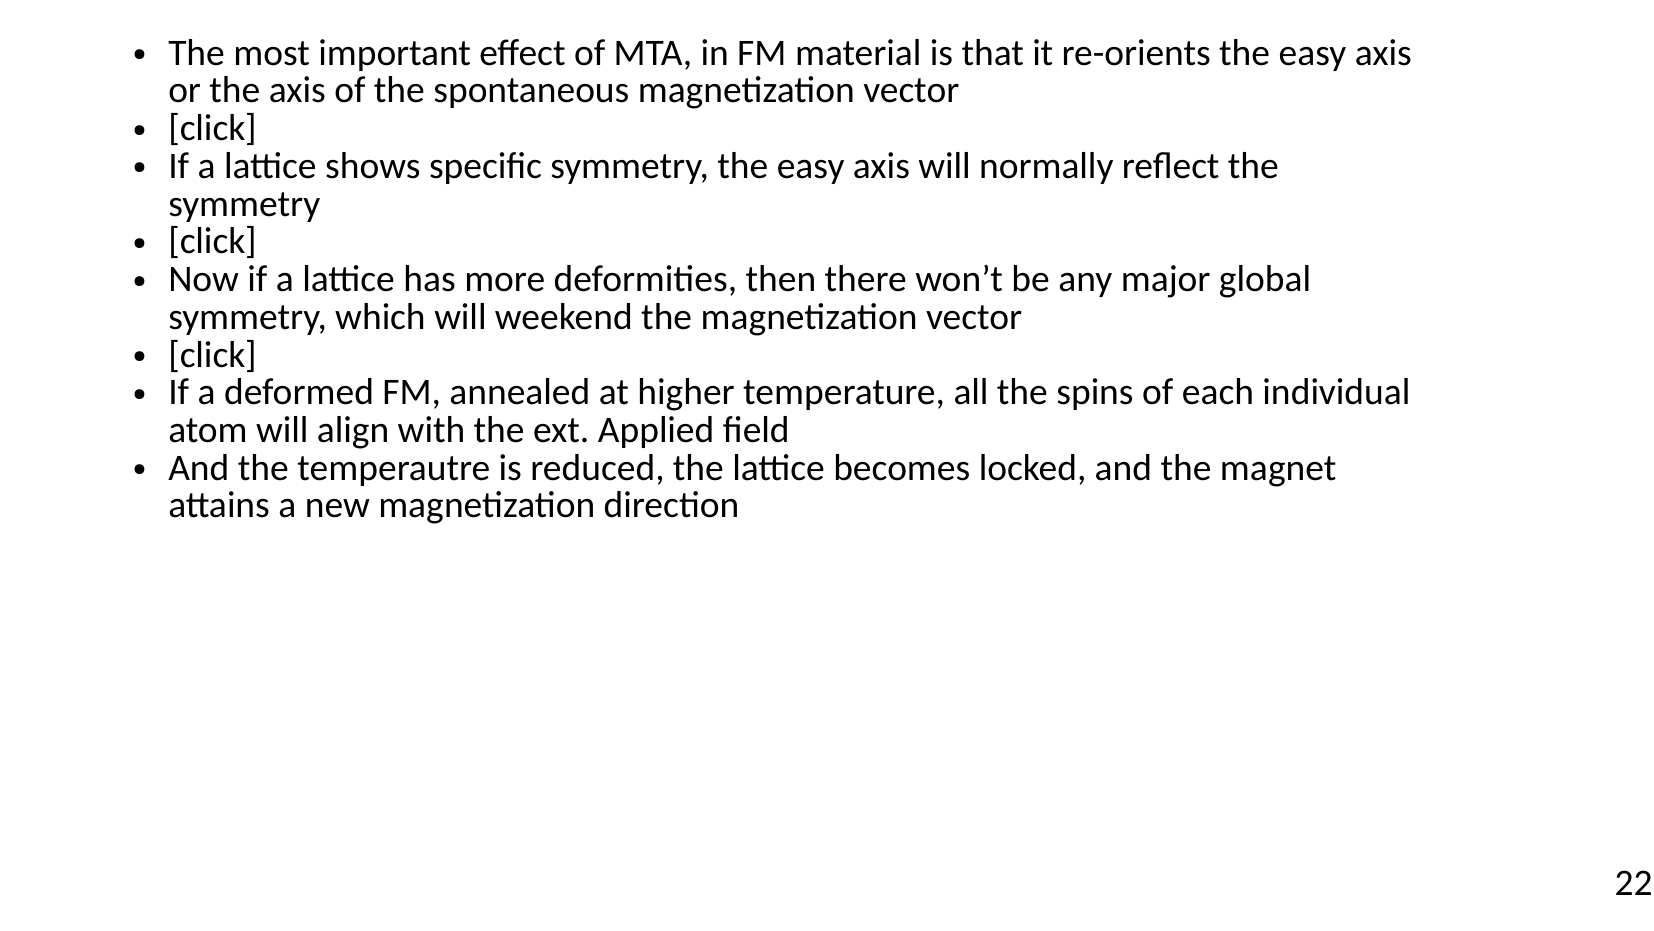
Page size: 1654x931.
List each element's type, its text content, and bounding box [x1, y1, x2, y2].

text_box The most important effect of MTA, in FM material is that it re-orients the easy axis or the axis of the spontaneous magnetization vector [click] If a lattice shows specific symmetry, the easy axis will normally reflect the symmetry [click] Now if a lattice has more deformities, then there won’t be any major global symmetry, which will weekend the magnetization vector [click] If a deformed FM, annealed at higher temperature, all the spins of each individual atom will align with the ext. Applied field And the temperautre is reduced, the lattice becomes locked, and the magnet attains a new magnetization direction [118, 29, 1447, 535]
text_box <number> [1479, 860, 1654, 931]
